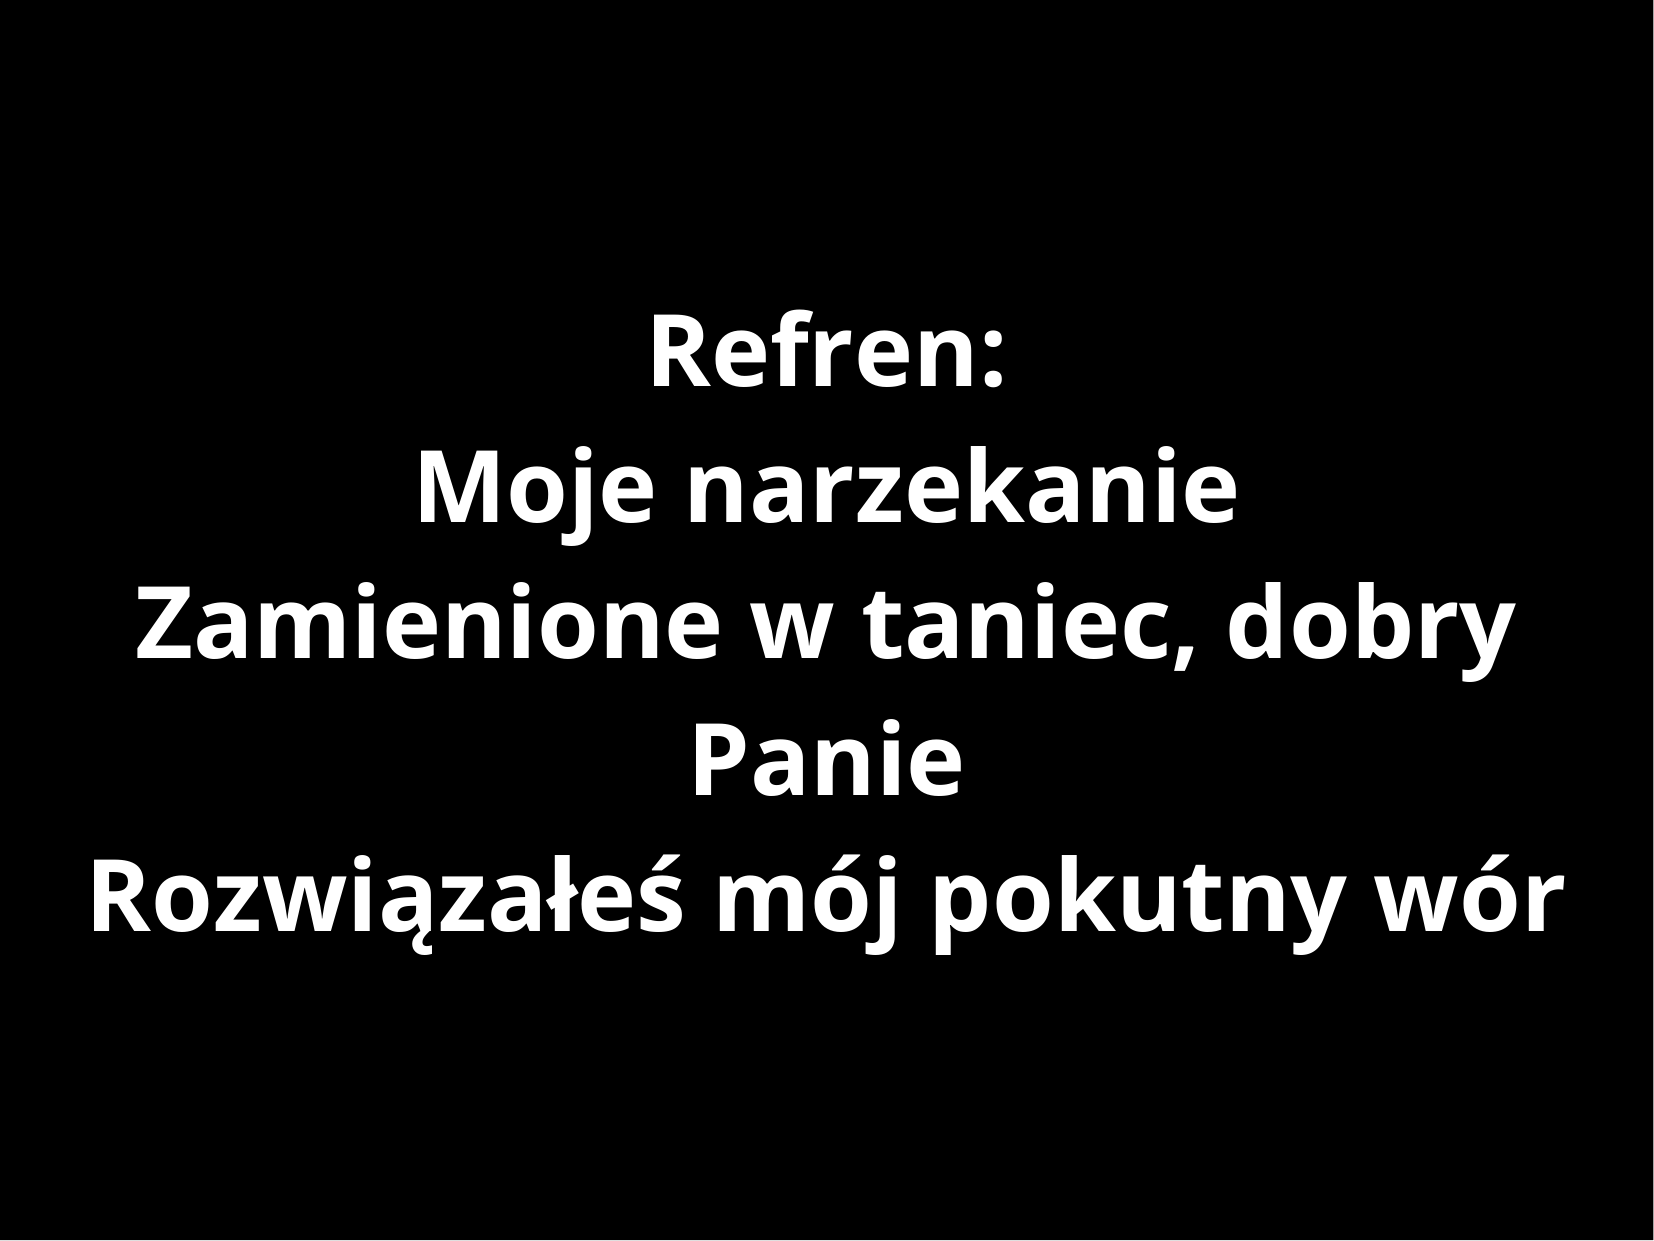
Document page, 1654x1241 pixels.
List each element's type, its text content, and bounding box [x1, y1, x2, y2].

title Refren: Moje narzekanie Zamienione w taniec, dobry Panie Rozwiązałeś mój pokutny wór [0, 0, 1654, 1241]
